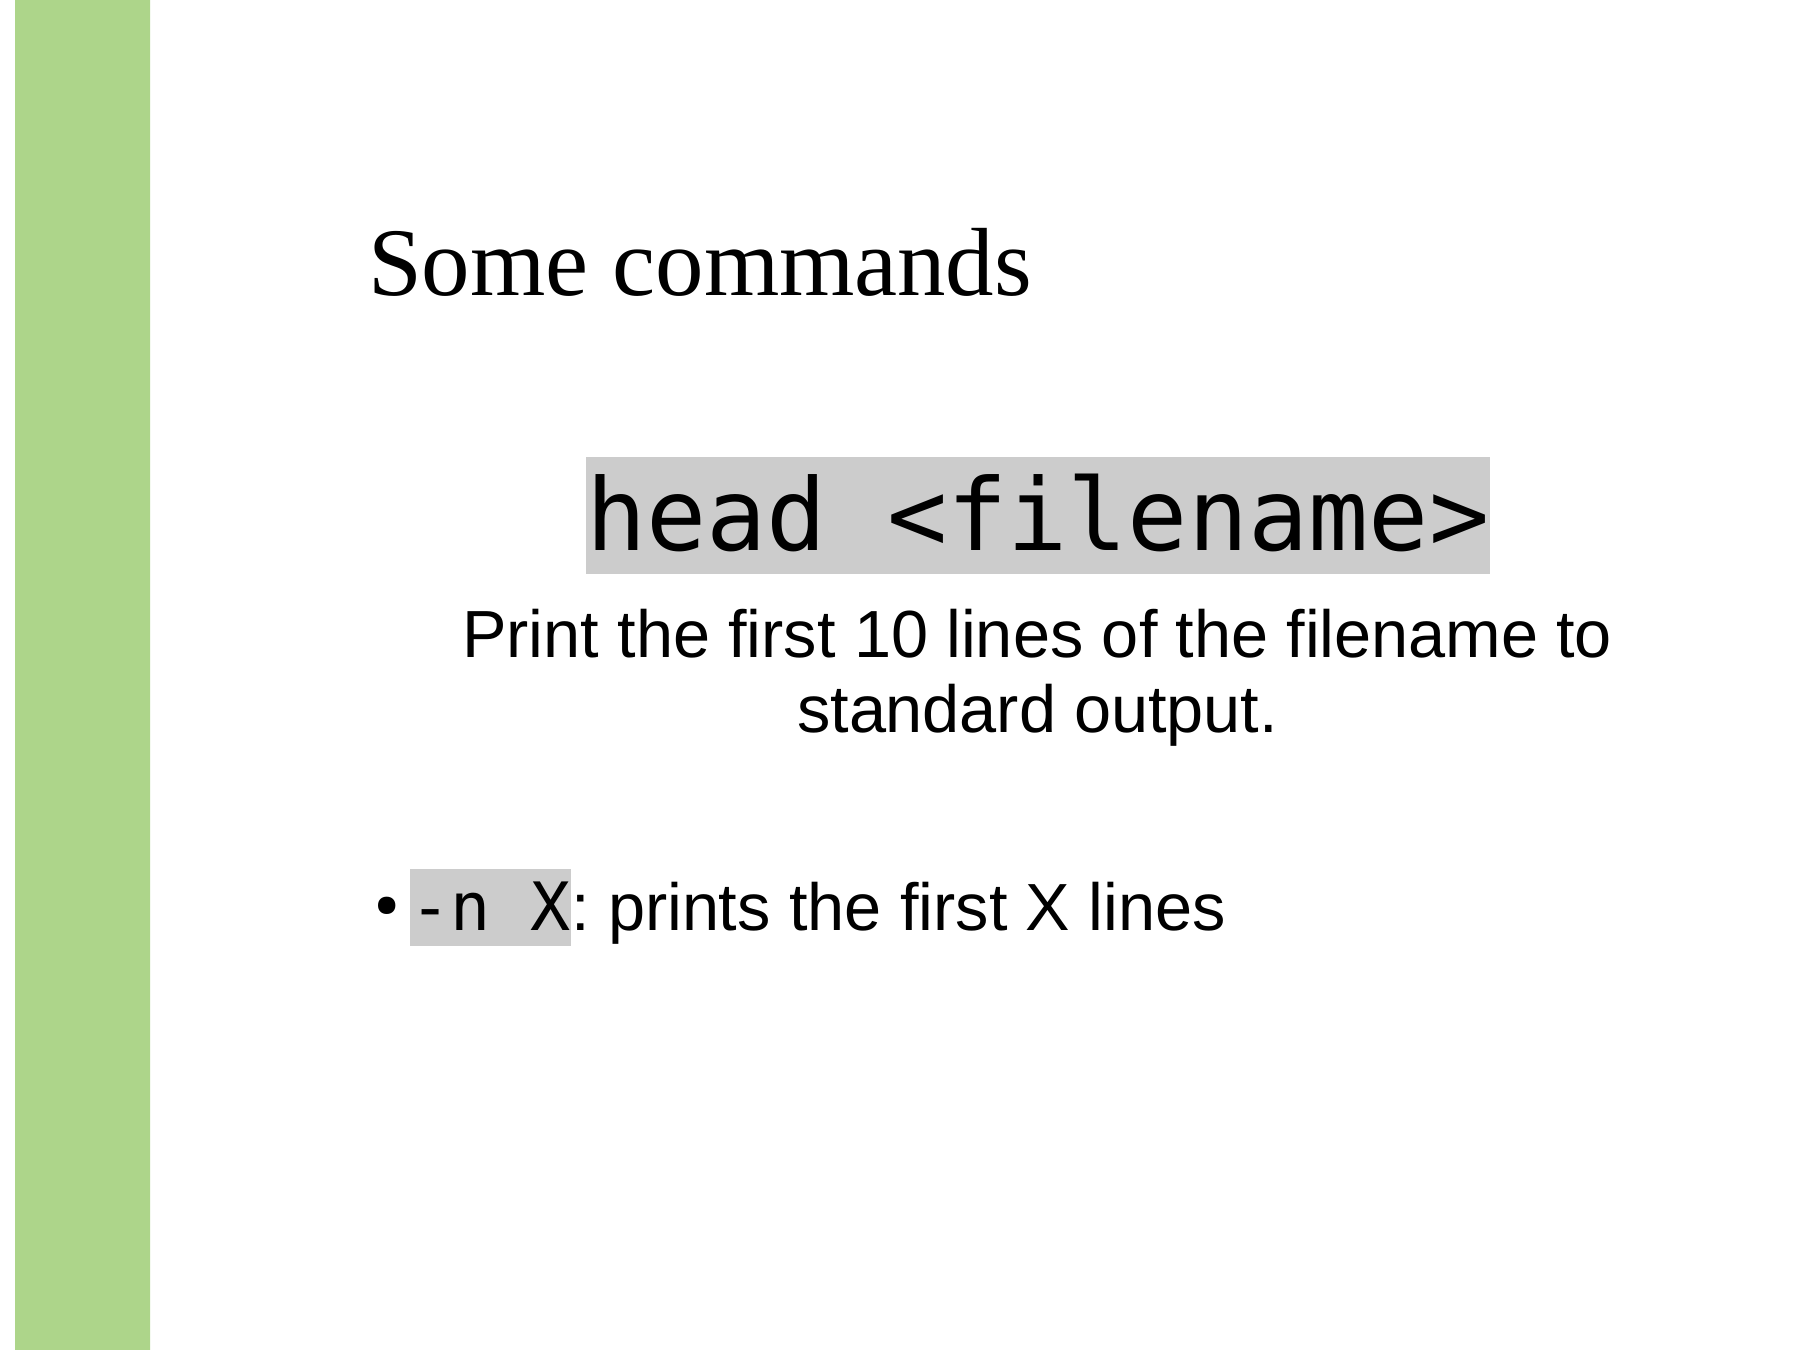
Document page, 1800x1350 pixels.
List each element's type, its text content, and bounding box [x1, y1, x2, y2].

subtitle Some commands [368, 101, 1531, 424]
text_box head <filename> Print the first 10 lines of the filename to standard output. -n X: prints the first X lines [360, 449, 1681, 955]
